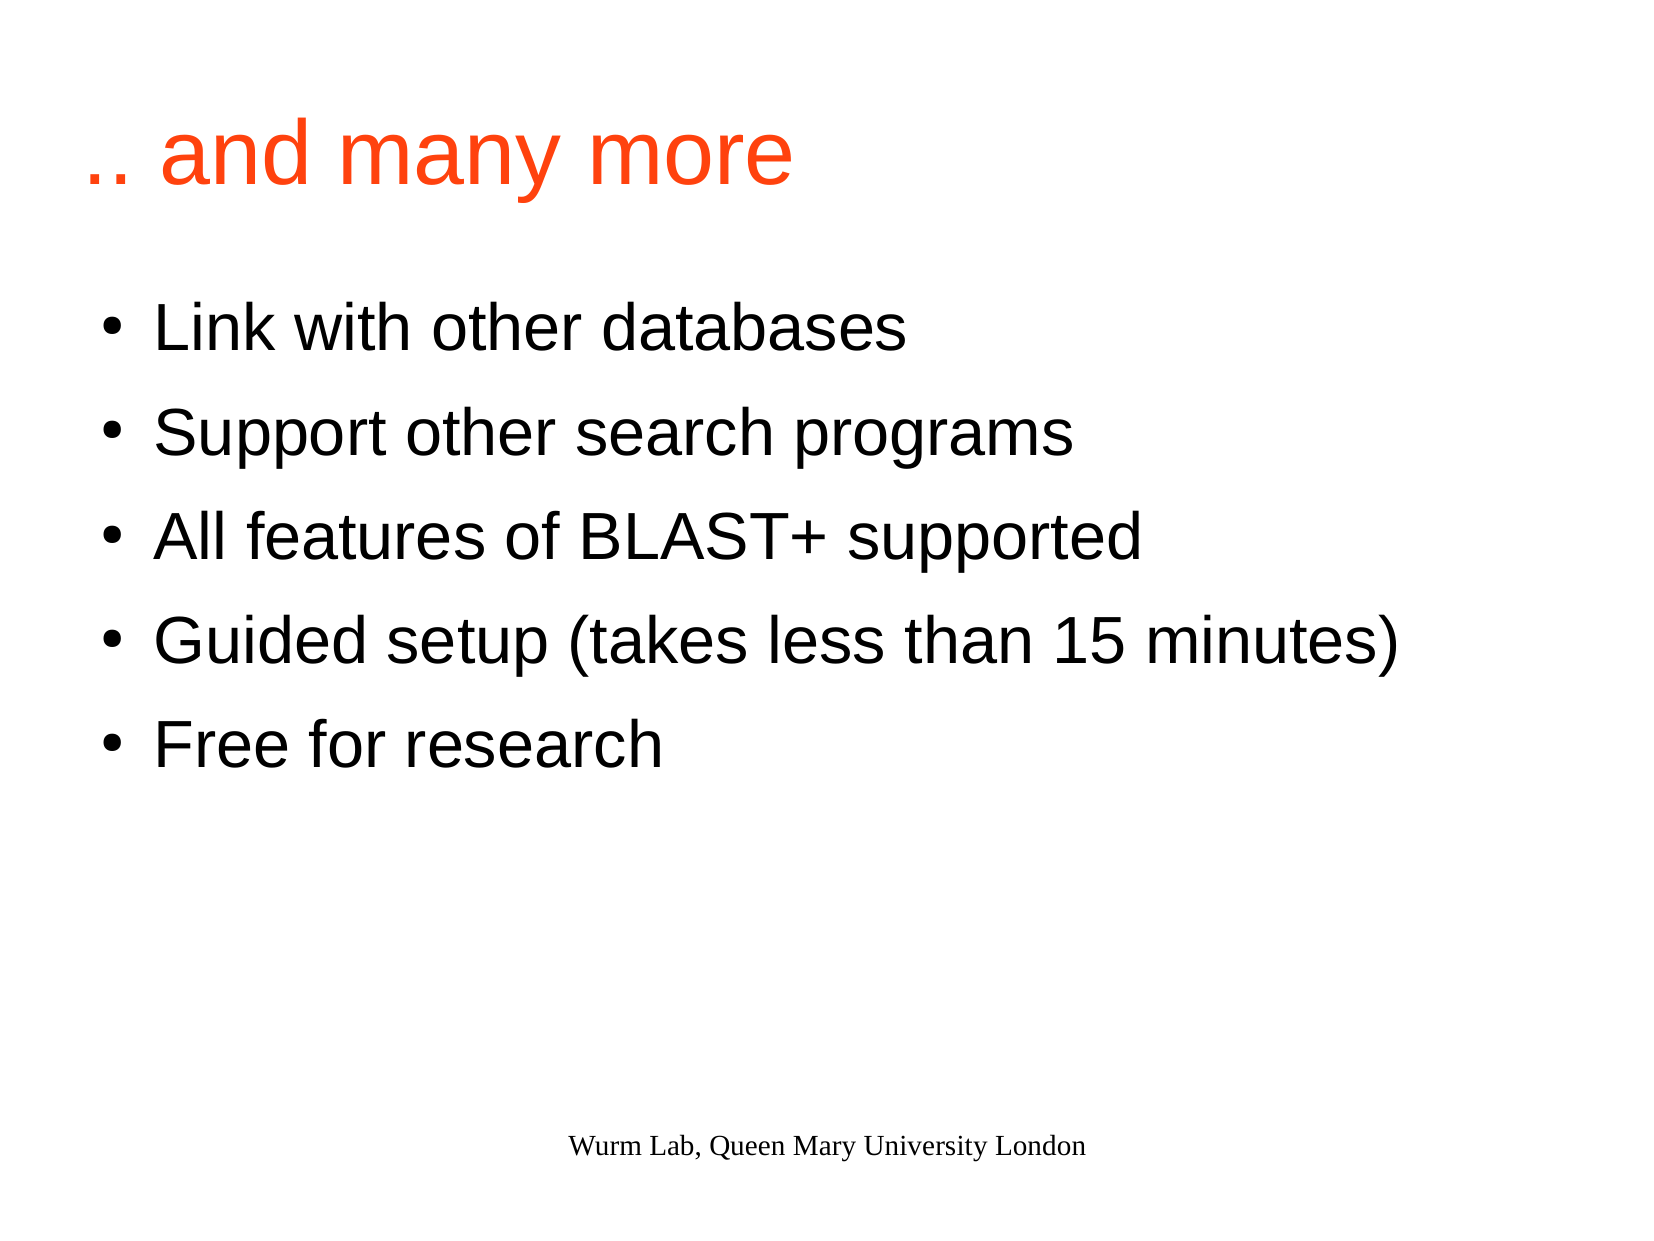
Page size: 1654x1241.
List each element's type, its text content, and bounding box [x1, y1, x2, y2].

title .. and many more [82, 49, 1571, 257]
list Link with other databases Support other search programs All features of BLAST+ supported Guided setup (takes less than 15 minutes) Free for research [82, 290, 1571, 1010]
